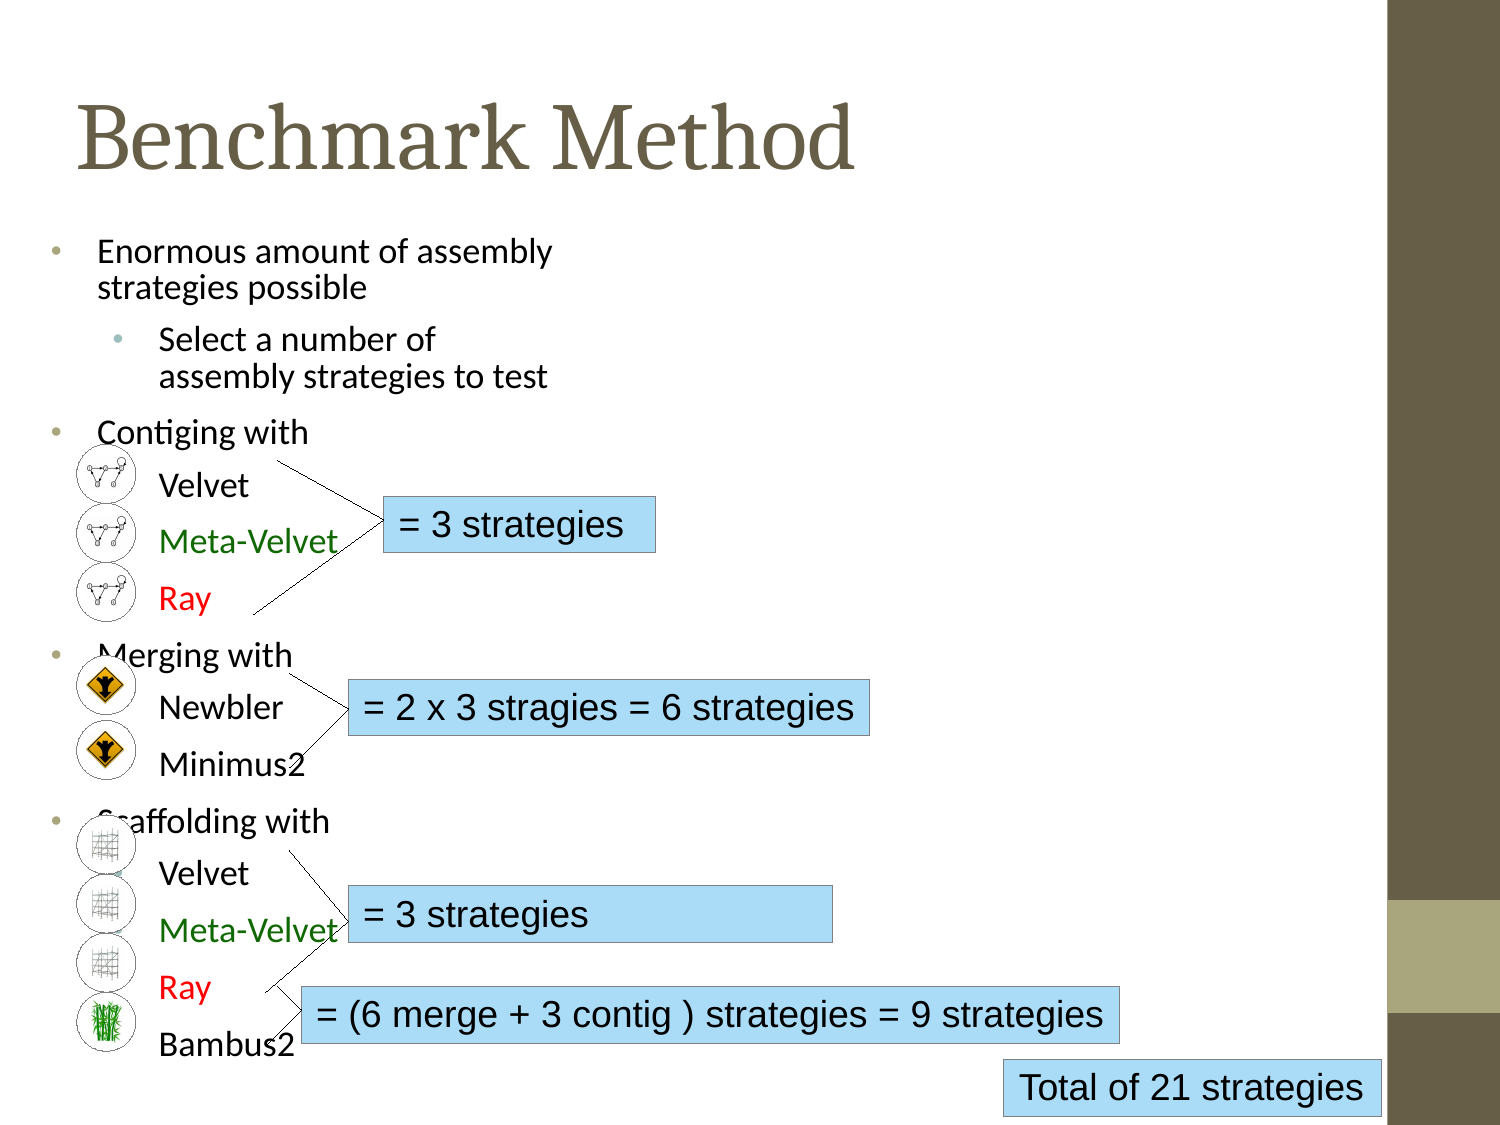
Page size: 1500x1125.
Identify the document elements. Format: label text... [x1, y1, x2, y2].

list Enormous amount of assembly strategies possible Select a number of assembly strategies to test Contiging with Velvet Meta-Velvet Ray Merging with Newbler Minimus2 Scaffolding with Velvet Meta-Velvet Ray Bambus2 [35, 236, 579, 1075]
title Benchmark Method [75, 82, 1326, 195]
picture [84, 731, 127, 770]
picture [91, 1000, 122, 1043]
picture [87, 884, 126, 923]
picture [84, 574, 128, 609]
picture [84, 666, 127, 705]
picture [84, 456, 128, 491]
text_box [76, 720, 136, 780]
text_box = 2 x 3 stragies = 6 strategies [579, 679, 870, 736]
picture [84, 515, 128, 550]
text_box = (6 merge + 3 contig ) strategies = 9 strategies [579, 986, 1120, 1044]
text_box Total of 21 strategies [1003, 1059, 1382, 1117]
text_box [76, 444, 136, 622]
text_box = 3 strategies [579, 496, 656, 553]
text_box [76, 814, 136, 1052]
picture [87, 825, 126, 864]
text_box = 3 strategies [579, 885, 833, 943]
text_box [76, 655, 136, 715]
picture [87, 943, 126, 982]
